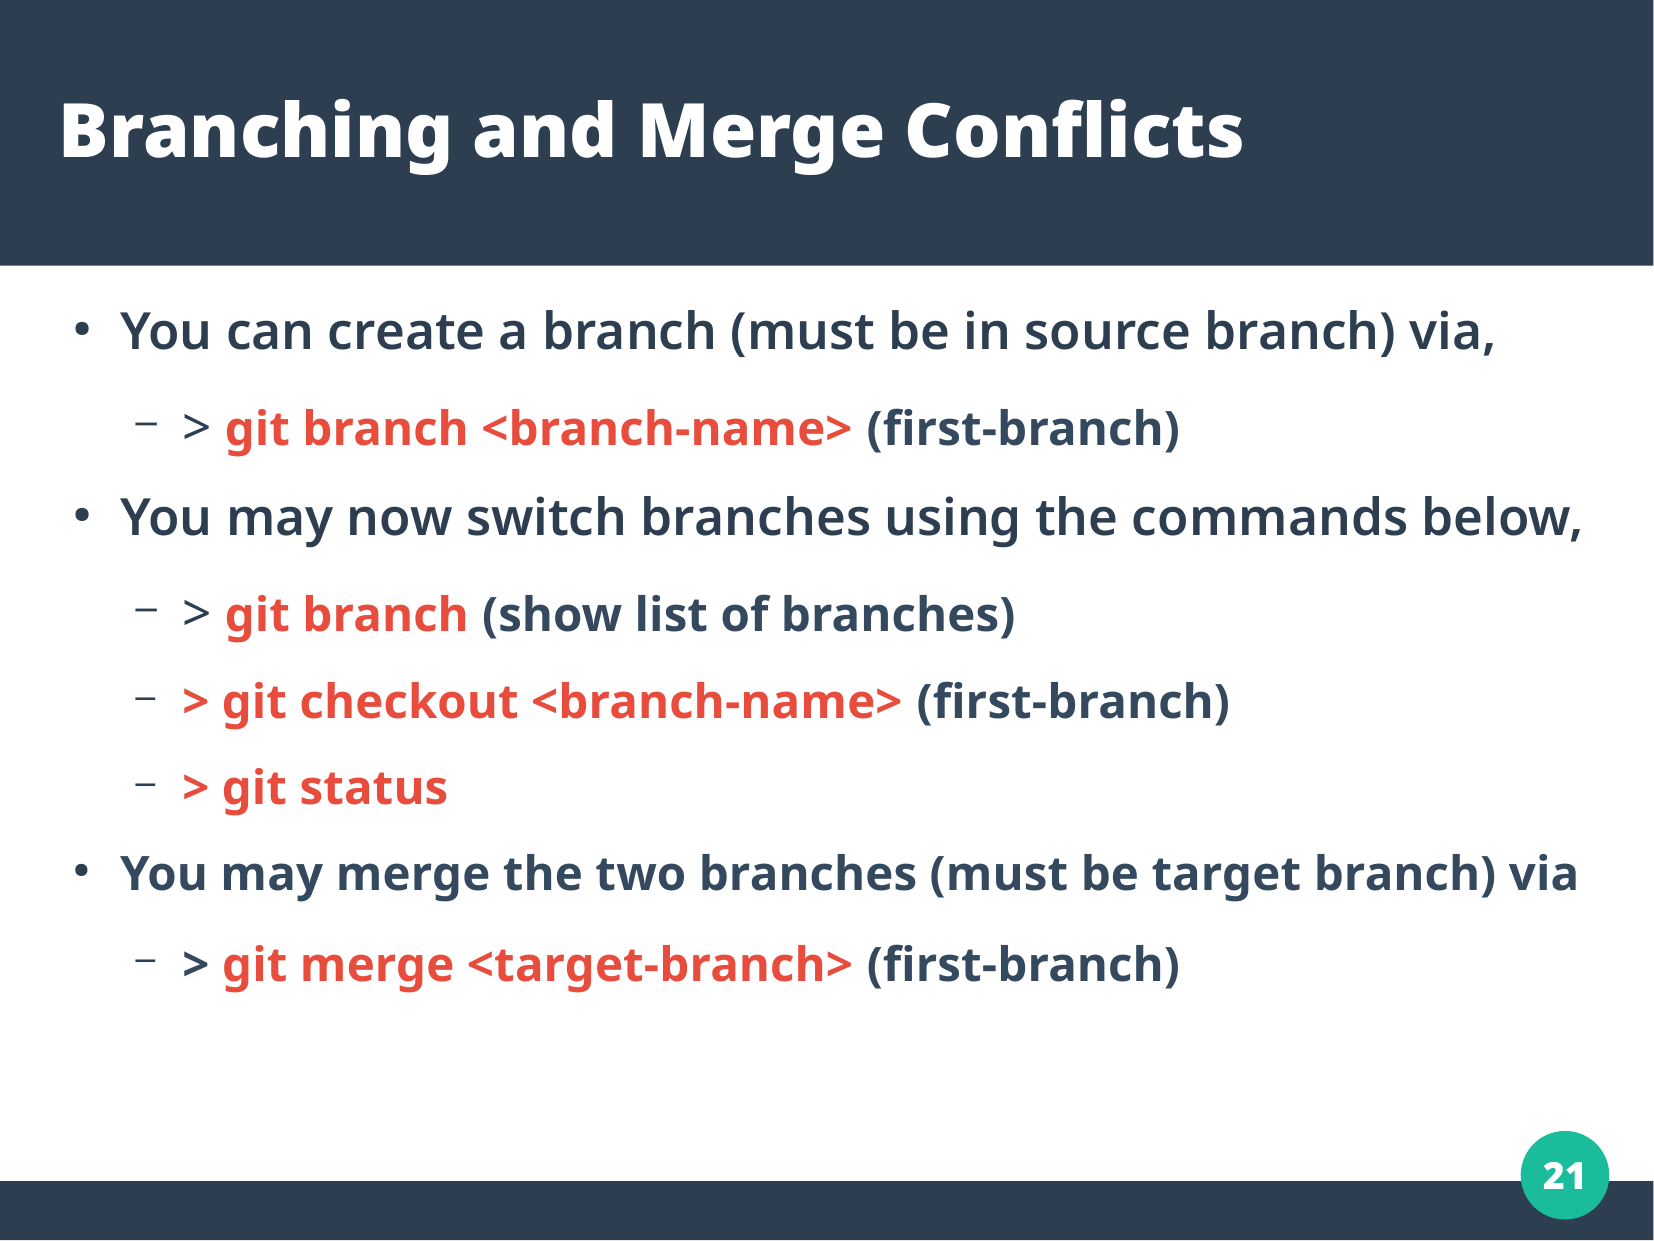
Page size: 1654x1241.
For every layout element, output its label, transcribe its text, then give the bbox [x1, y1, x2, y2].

title Branching and Merge Conflicts [59, 49, 1595, 207]
list You can create a branch (must be in source branch) via, > git branch <branch-name> (first-branch) You may now switch branches using the commands below, > git branch (show list of branches) > git checkout <branch-name> (first-branch) > git status You may merge the two branches (must be target branch) via > git merge <target-branch> (first-branch) [57, 294, 1594, 1122]
